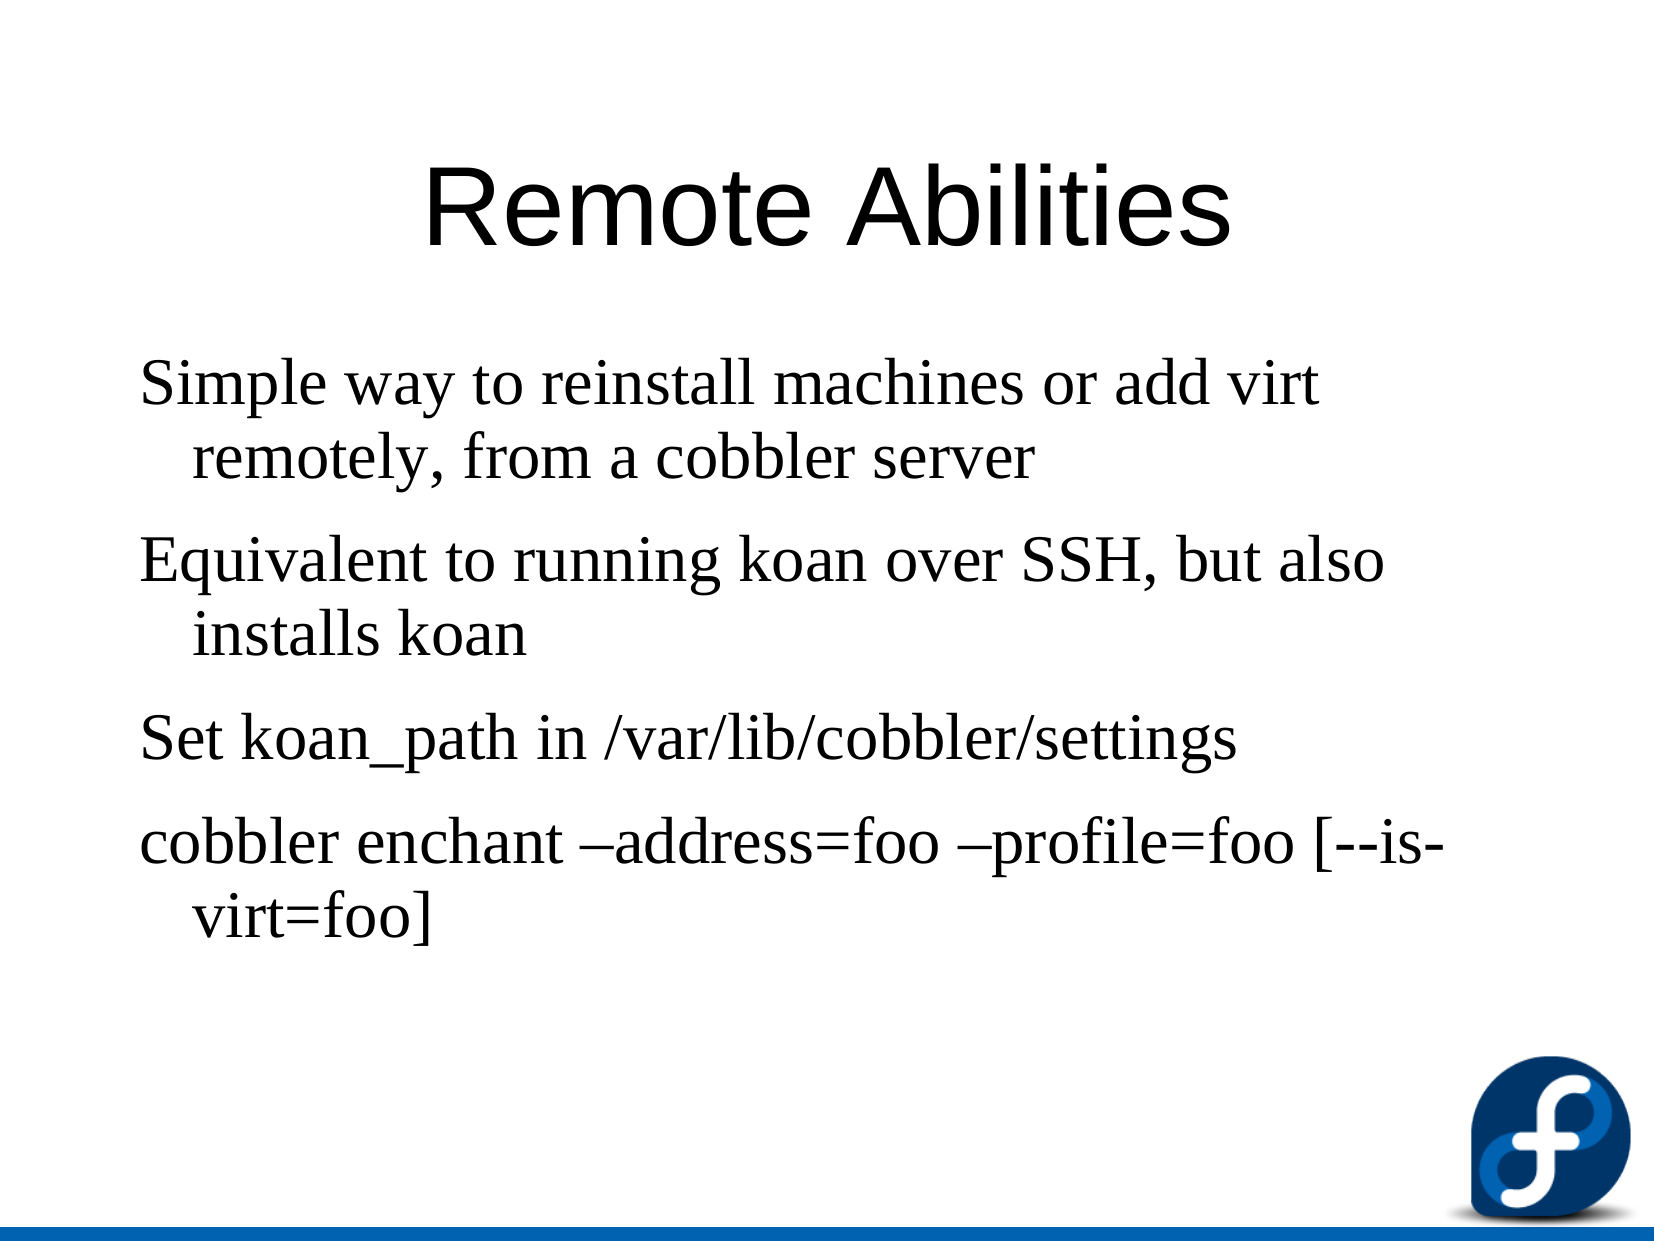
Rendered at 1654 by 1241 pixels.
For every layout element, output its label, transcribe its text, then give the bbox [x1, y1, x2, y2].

list Simple way to reinstall machines or add virt remotely, from a cobbler server Equivalent to running koan over SSH, but also installs koan Set koan_path in /var/lib/cobbler/settings cobbler enchant –address=foo –profile=foo [--is-virt=foo] [121, 344, 1534, 1112]
picture [1438, 1055, 1645, 1229]
title Remote Abilities [121, 102, 1534, 310]
